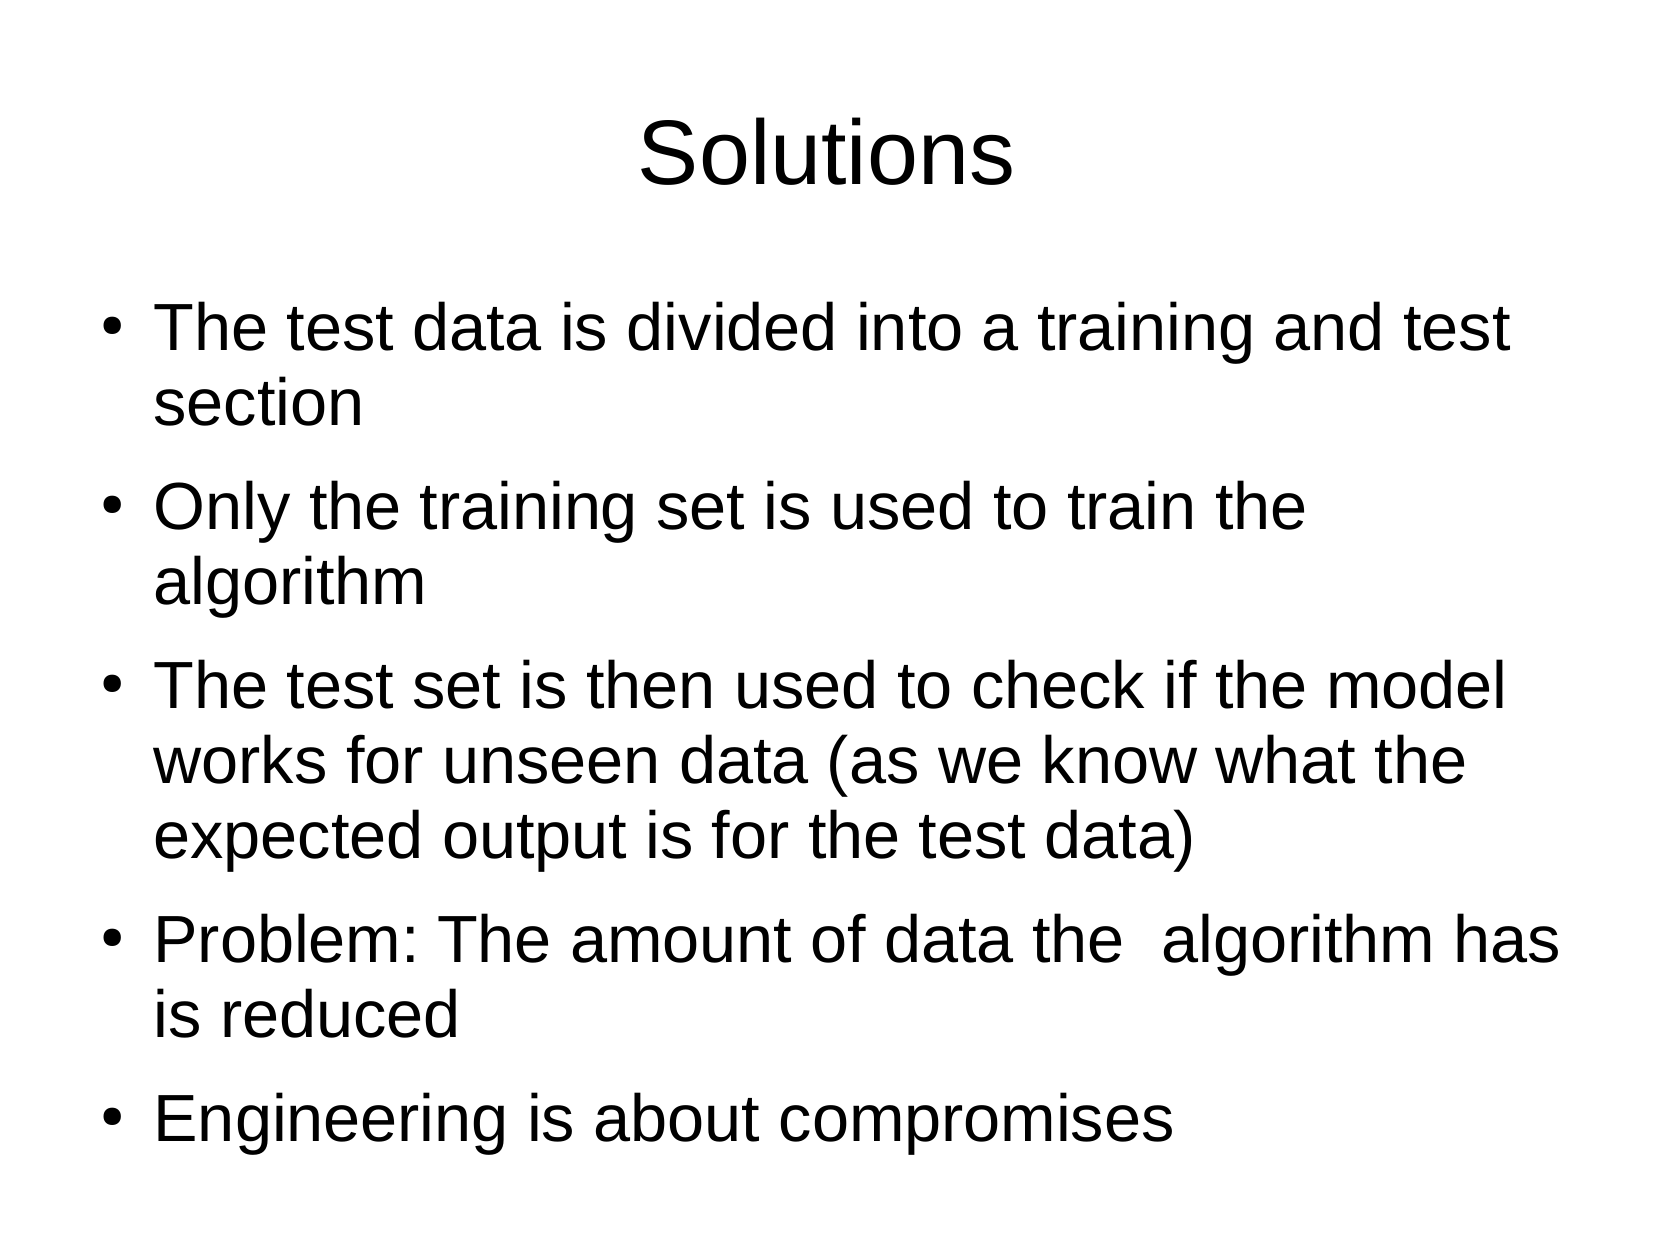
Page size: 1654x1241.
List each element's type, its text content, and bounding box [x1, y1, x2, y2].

list The test data is divided into a training and test section Only the training set is used to train the algorithm The test set is then used to check if the model works for unseen data (as we know what the expected output is for the test data) Problem: The amount of data the algorithm has is reduced Engineering is about compromises [82, 290, 1571, 1241]
title Solutions [82, 49, 1571, 257]
